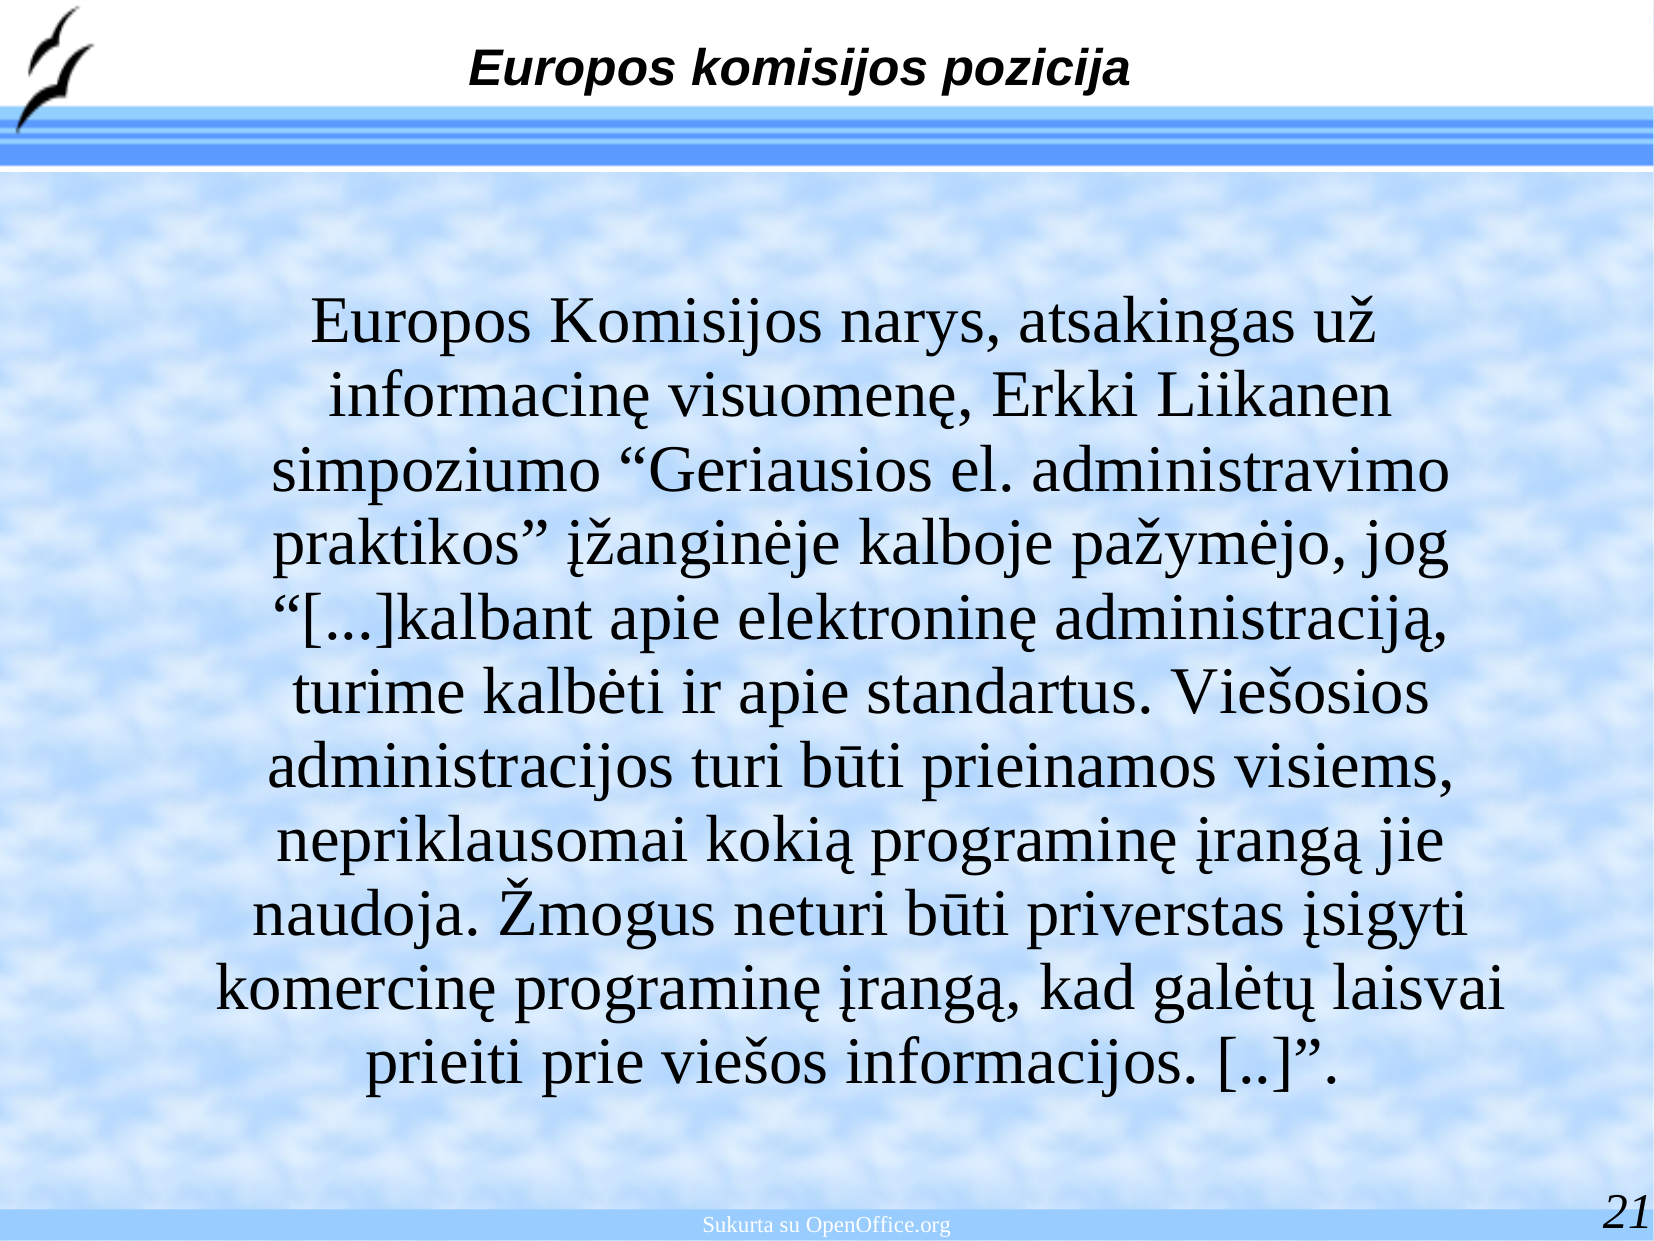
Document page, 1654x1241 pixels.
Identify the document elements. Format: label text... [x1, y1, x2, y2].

title Europos komisijos pozicija [94, 0, 1507, 137]
picture [0, 0, 1654, 1209]
subtitle Europos Komisijos narys, atsakingas už informacinę visuomenę, Erkki Liikanen simpoziumo “Geriausios el. administravimo praktikos” įžanginėje kalboje pažymėjo, jog “[...]kalbant apie elektroninę administraciją, turime kalbėti ir apie standartus. Viešosios administracijos turi būti prieinamos visiems, nepriklausomai kokią programinę įrangą jie naudoja. Žmogus neturi būti priverstas įsigyti komercinę programinę įrangą, kad galėtų laisvai prieiti prie viešos informacijos. [..]”. [120, 246, 1533, 1135]
